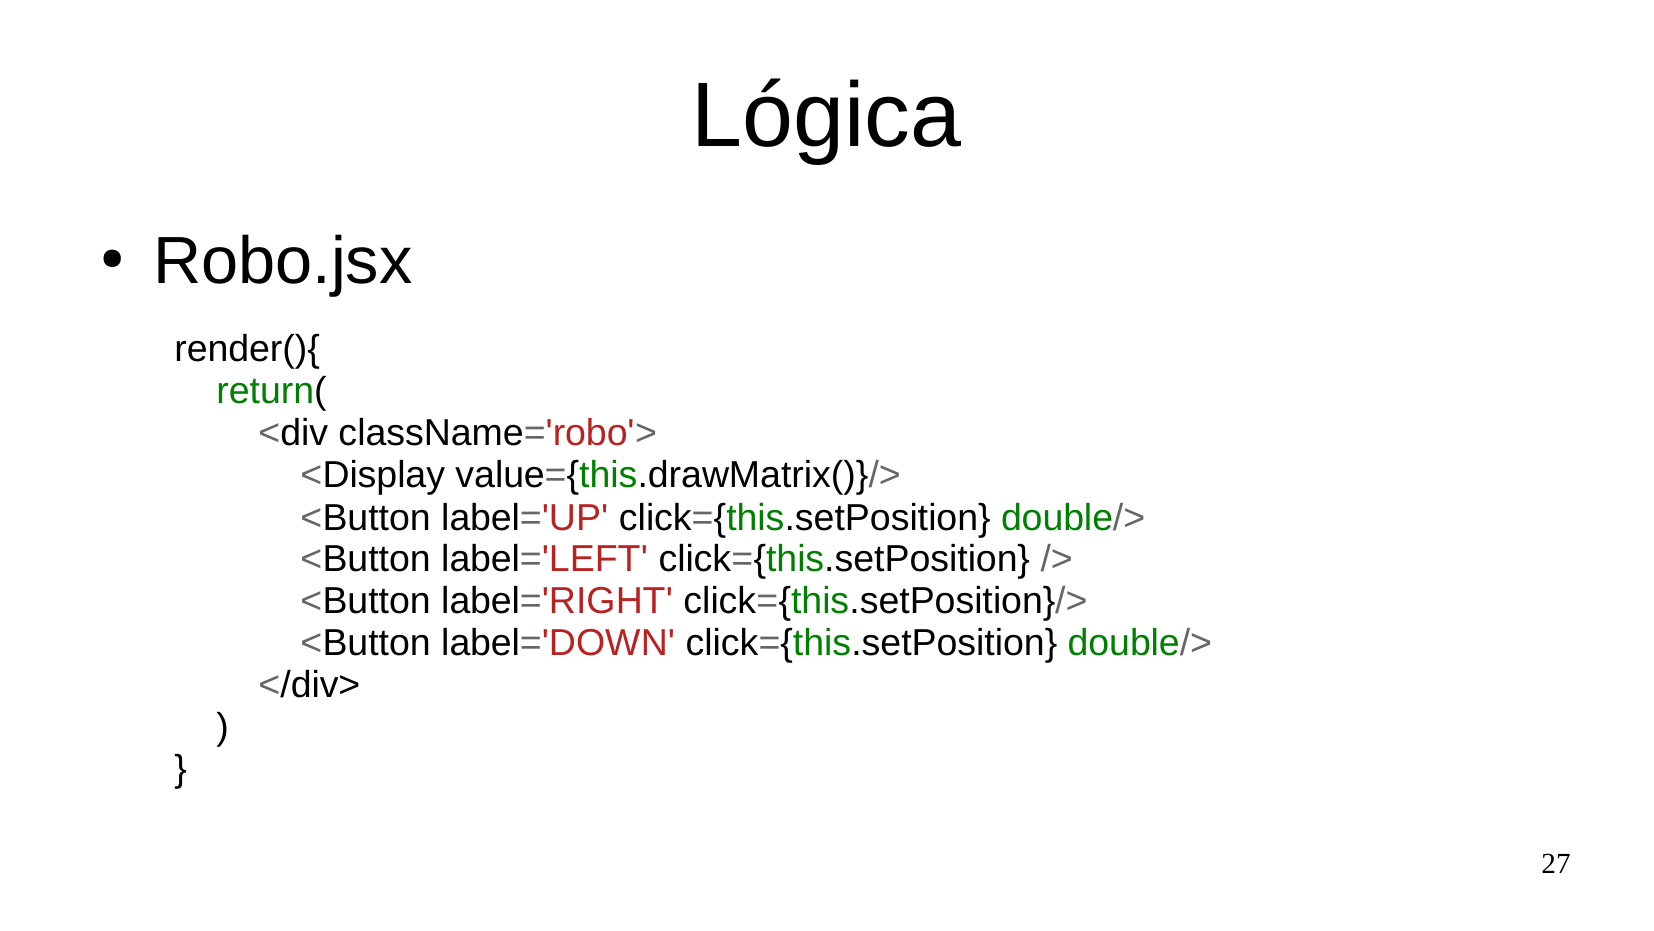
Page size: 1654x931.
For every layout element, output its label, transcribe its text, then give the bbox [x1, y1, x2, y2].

title Lógica [82, 37, 1571, 193]
text_box render(){ return( <div className='robo'> <Display value={this.drawMatrix()}/> <Button label='UP' click={this.setPosition} double/> <Button label='LEFT' click={this.setPosition} /> <Button label='RIGHT' click={this.setPosition}/> <Button label='DOWN' click={this.setPosition} double/> </div> ) } [117, 320, 1376, 798]
list Robo.jsx [82, 223, 1571, 763]
